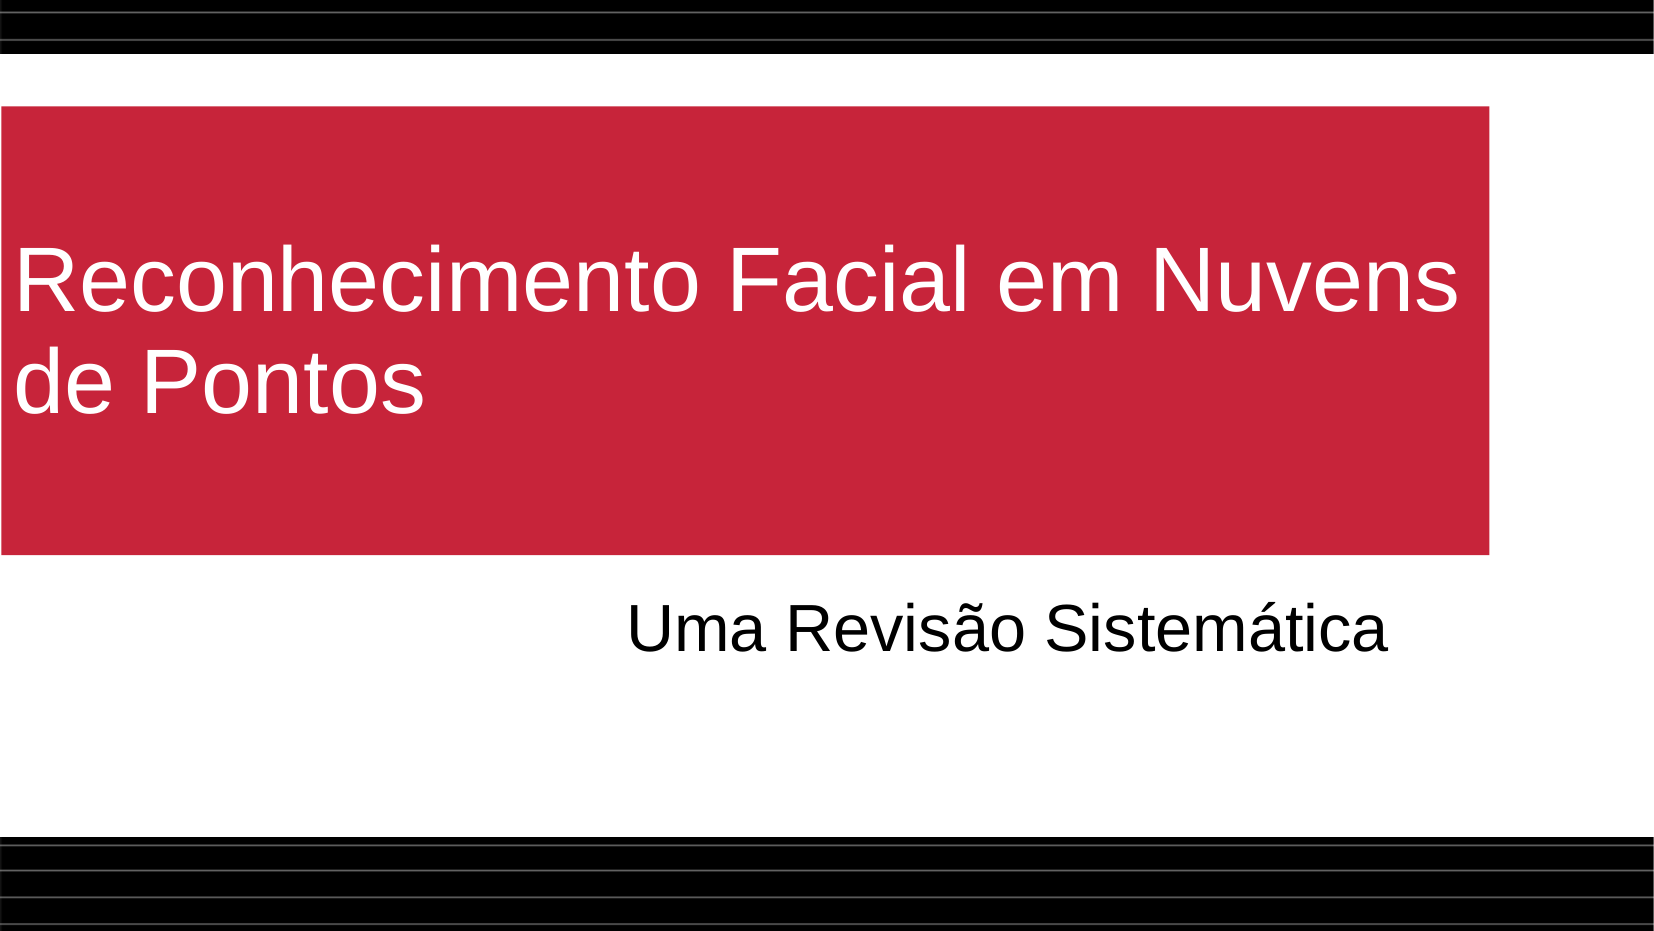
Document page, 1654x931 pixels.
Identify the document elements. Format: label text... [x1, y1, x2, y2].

subtitle Uma Revisão Sistemática [625, 590, 1489, 804]
title Reconhecimento Facial em Nuvens de Pontos [1, 106, 1490, 556]
picture [0, 837, 1654, 931]
picture [0, 0, 1654, 54]
